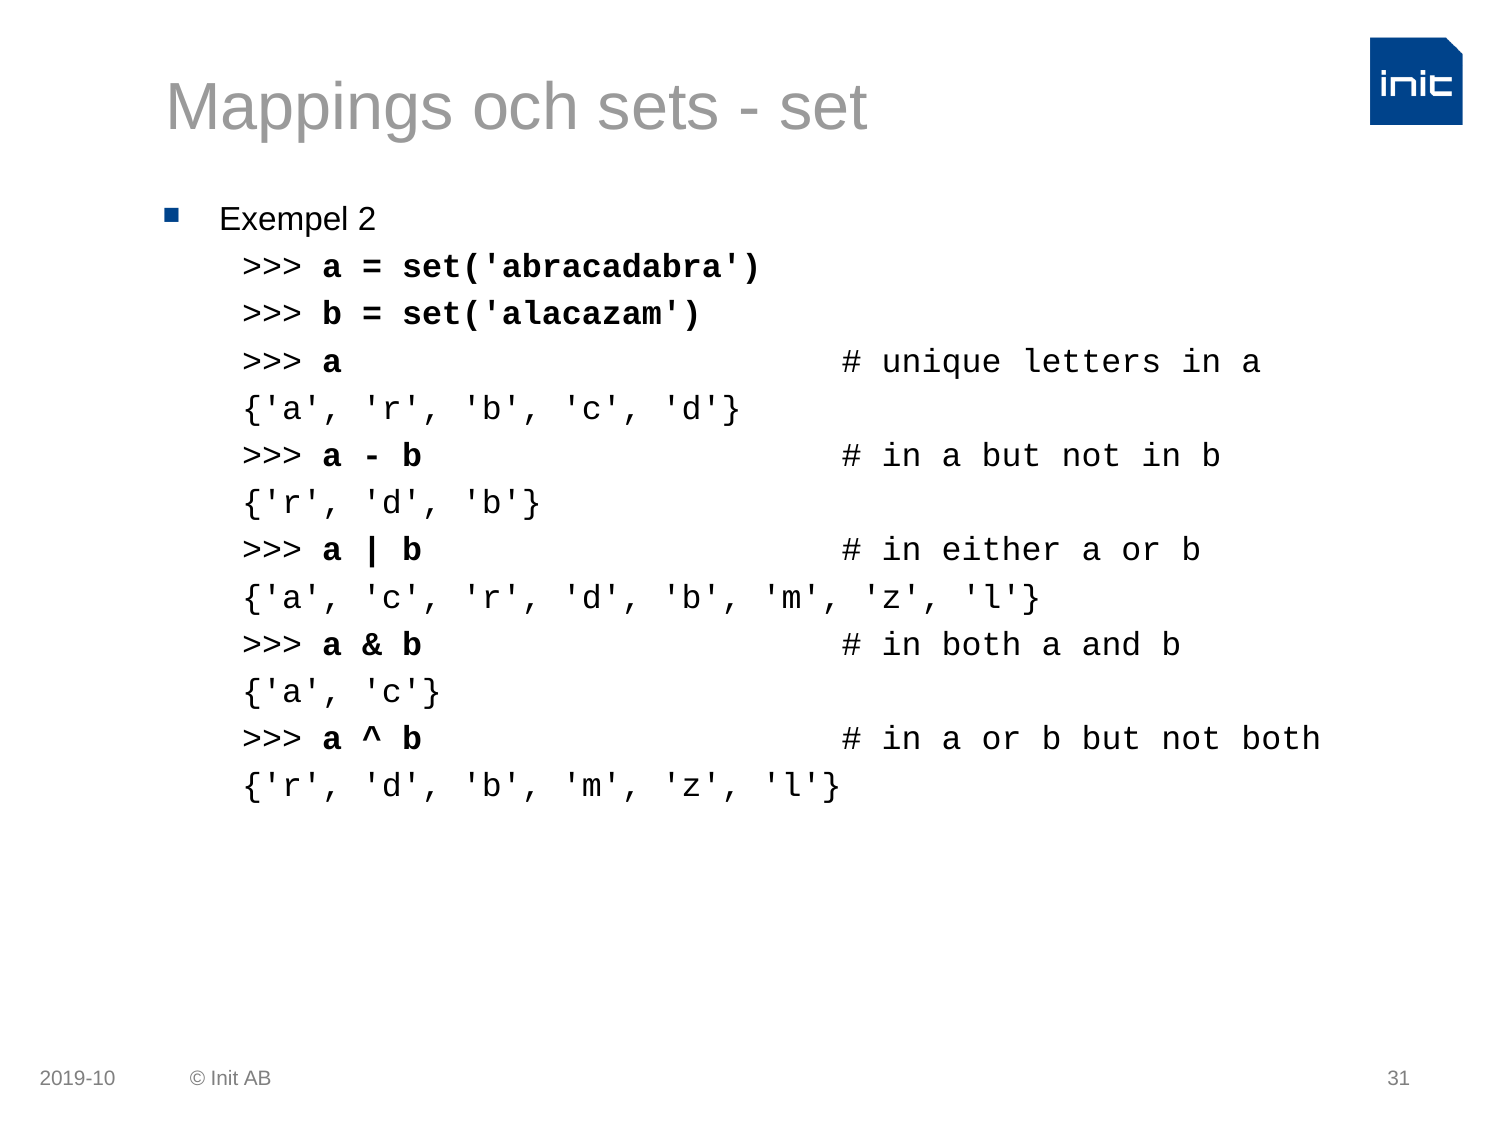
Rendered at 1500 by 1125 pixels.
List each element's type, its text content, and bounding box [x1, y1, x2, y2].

text_box <nummer> [1350, 1037, 1426, 1098]
picture [1370, 37, 1463, 125]
text_box 2019-10 [24, 1037, 151, 1098]
text_box Exempel 2 >>> a = set('abracadabra') >>> b = set('alacazam') >>> a # unique letters in a {'a', 'r', 'b', 'c', 'd'} >>> a - b # in a but not in b {'r', 'd', 'b'} >>> a | b # in either a or b {'a', 'c', 'r', 'd', 'b', 'm', 'z', 'l'} >>> a & b # in both a and b {'a', 'c'} >>> a ^ b # in a or b but not both {'r', 'd', 'b', 'm', 'z', 'l'} [150, 189, 1351, 963]
text_box © Init AB [174, 1037, 1326, 1098]
text_box Mappings och sets - set [150, 0, 1351, 151]
